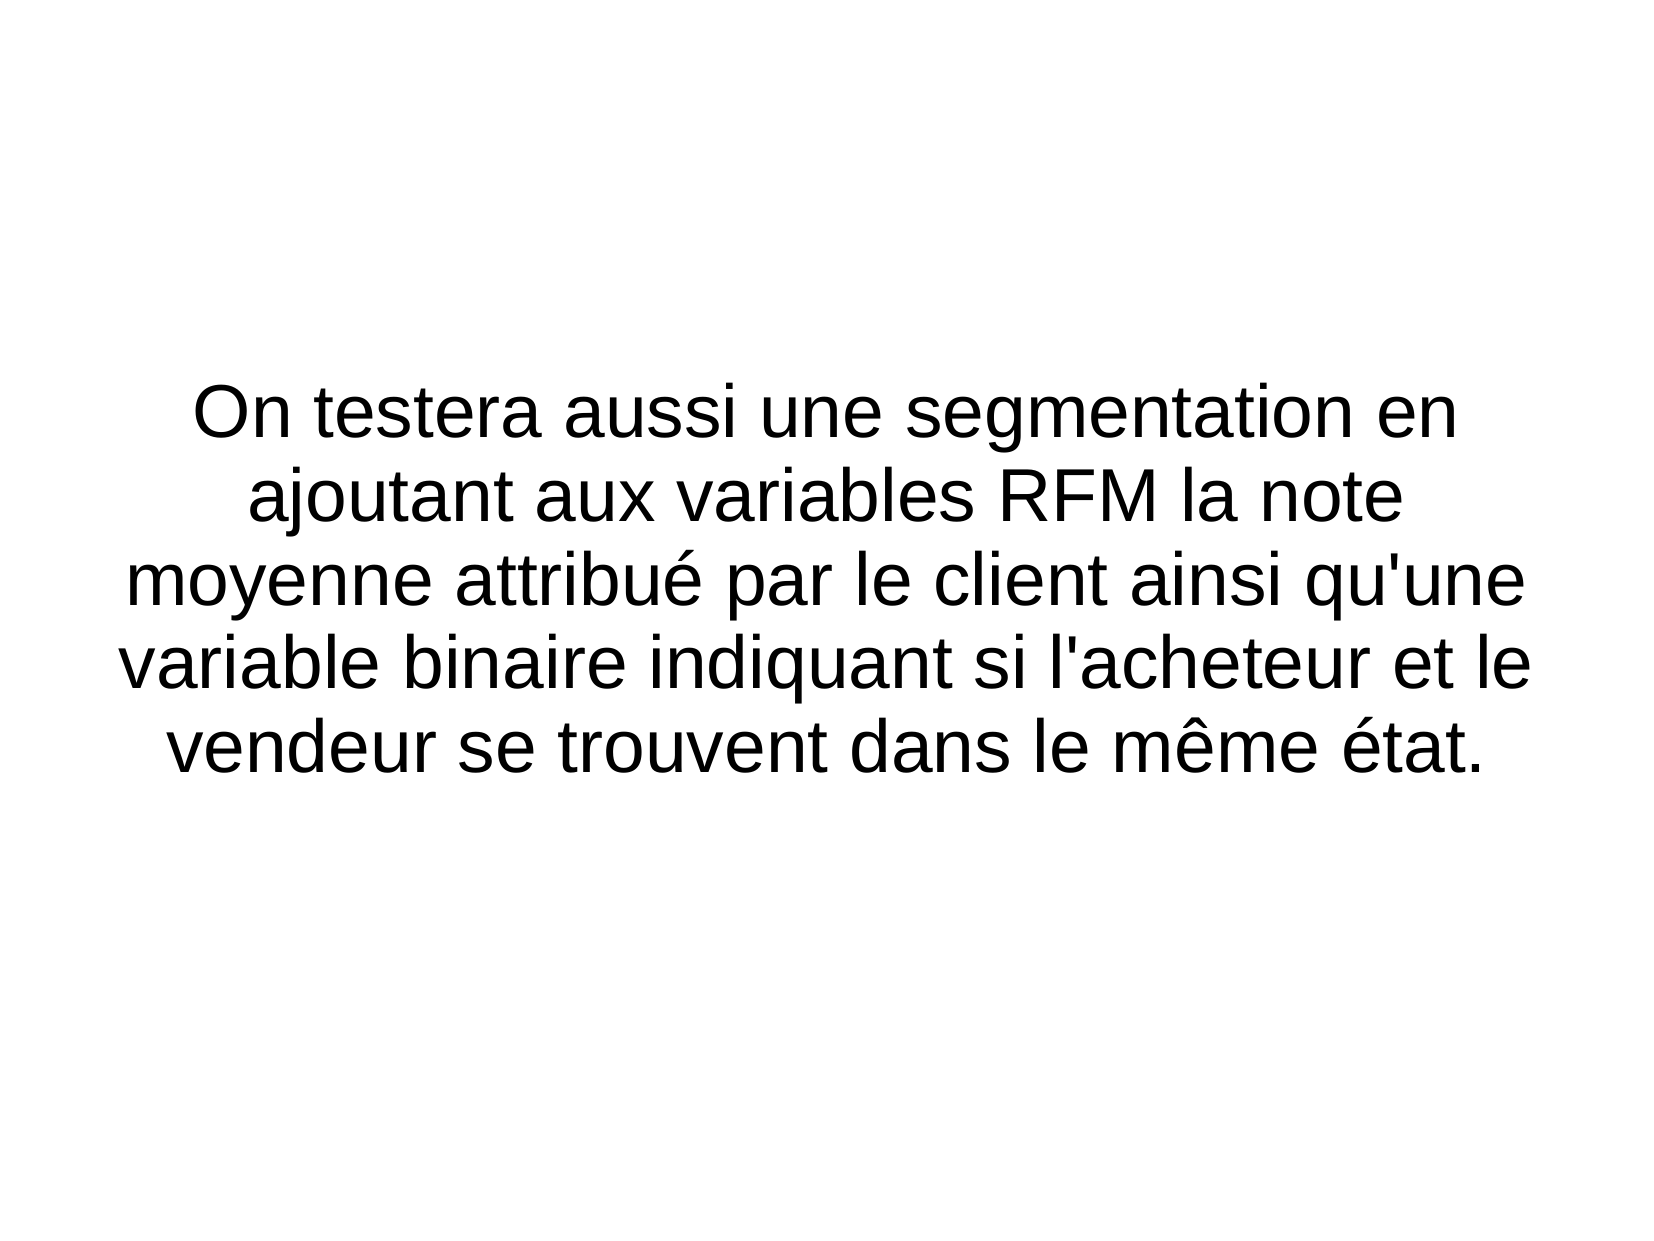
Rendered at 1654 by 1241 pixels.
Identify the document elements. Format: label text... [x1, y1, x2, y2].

subtitle On testera aussi une segmentation en ajoutant aux variables RFM la note moyenne attribué par le client ainsi qu'une variable binaire indiquant si l'acheteur et le vendeur se trouvent dans le même état. [82, 49, 1571, 1109]
